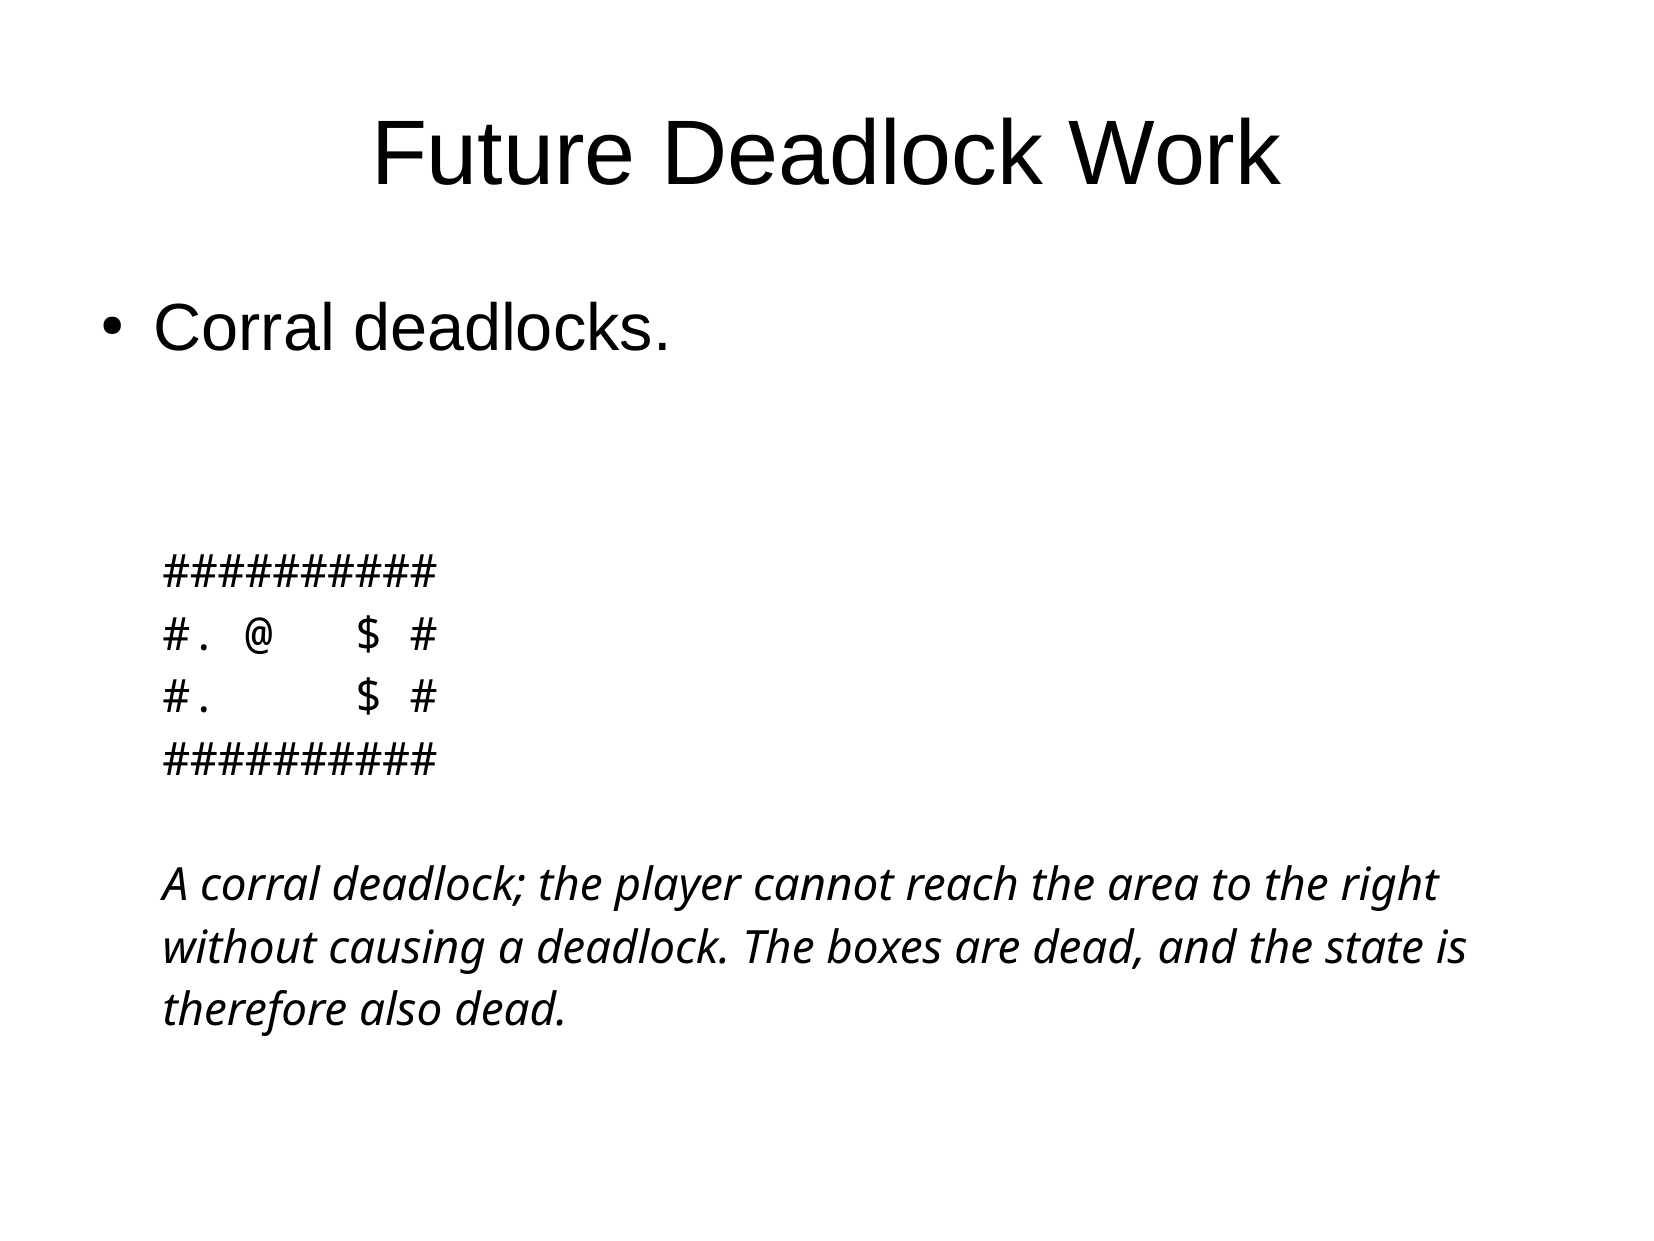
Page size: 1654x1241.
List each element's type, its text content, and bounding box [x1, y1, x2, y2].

title Future Deadlock Work [82, 49, 1571, 257]
list Corral deadlocks. [82, 290, 1571, 532]
text_box ########## #. @ $ # #. $ # ########## A corral deadlock; the player cannot reach the area to the right without causing a deadlock. The boxes are dead, and the state is therefore also dead. [147, 531, 1565, 1093]
